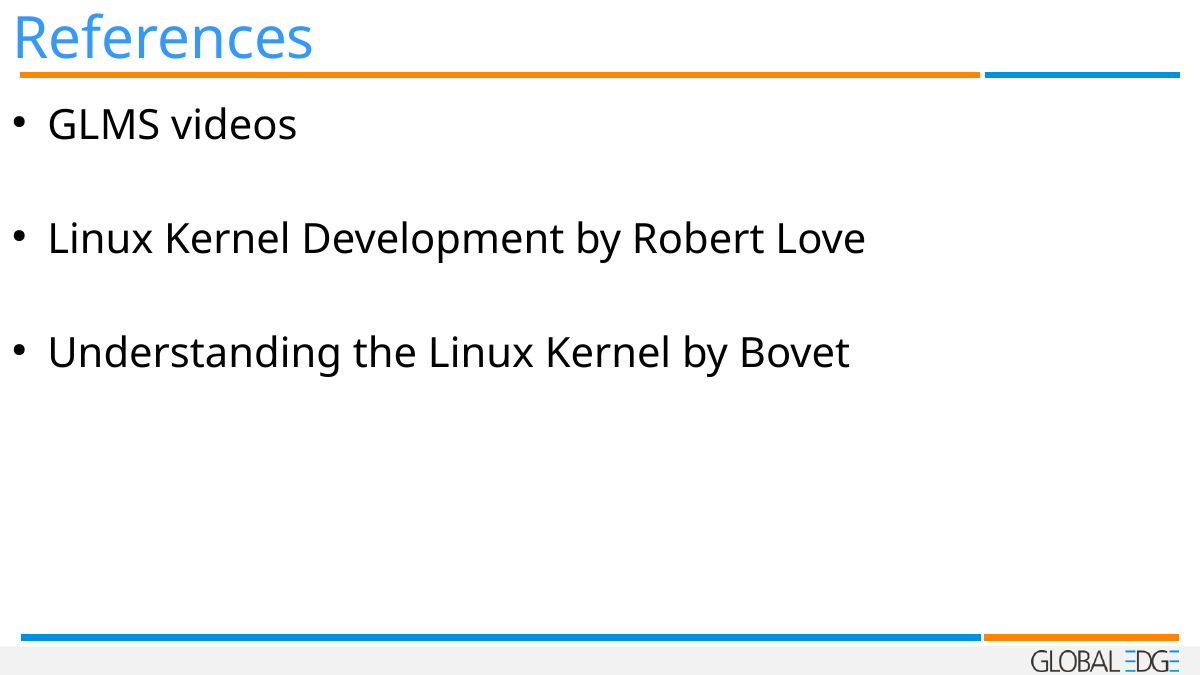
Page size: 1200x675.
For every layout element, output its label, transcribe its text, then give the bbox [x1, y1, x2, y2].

title References [12, 2, 1088, 71]
picture [1031, 650, 1179, 672]
subtitle GLMS videos Linux Kernel Development by Robert Love Understanding the Linux Kernel by Bovet [11, 94, 1193, 628]
